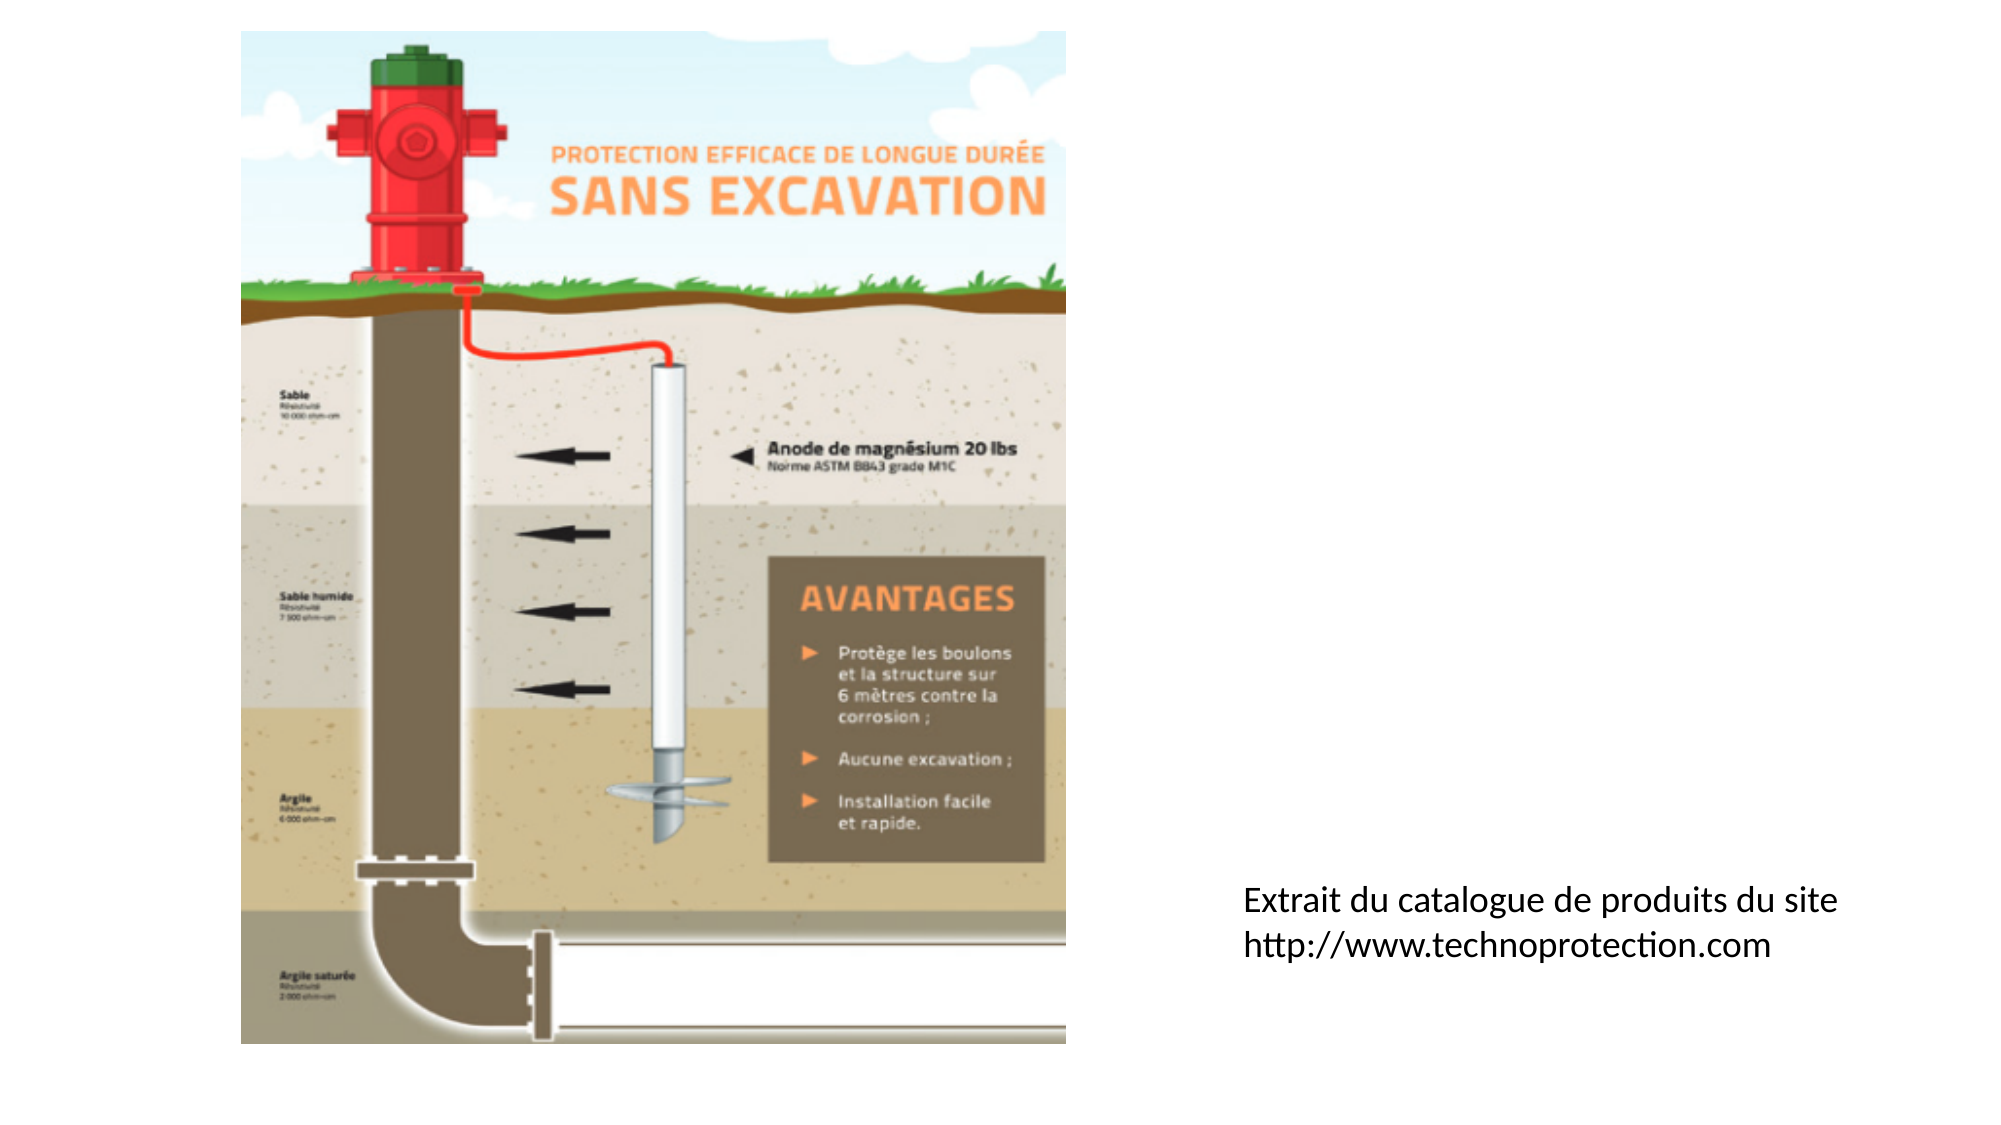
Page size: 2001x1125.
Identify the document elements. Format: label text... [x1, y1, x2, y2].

text_box Extrait du catalogue de produits du site http://www.technoprotection.com [1228, 867, 1870, 974]
picture [241, 31, 1066, 1044]
